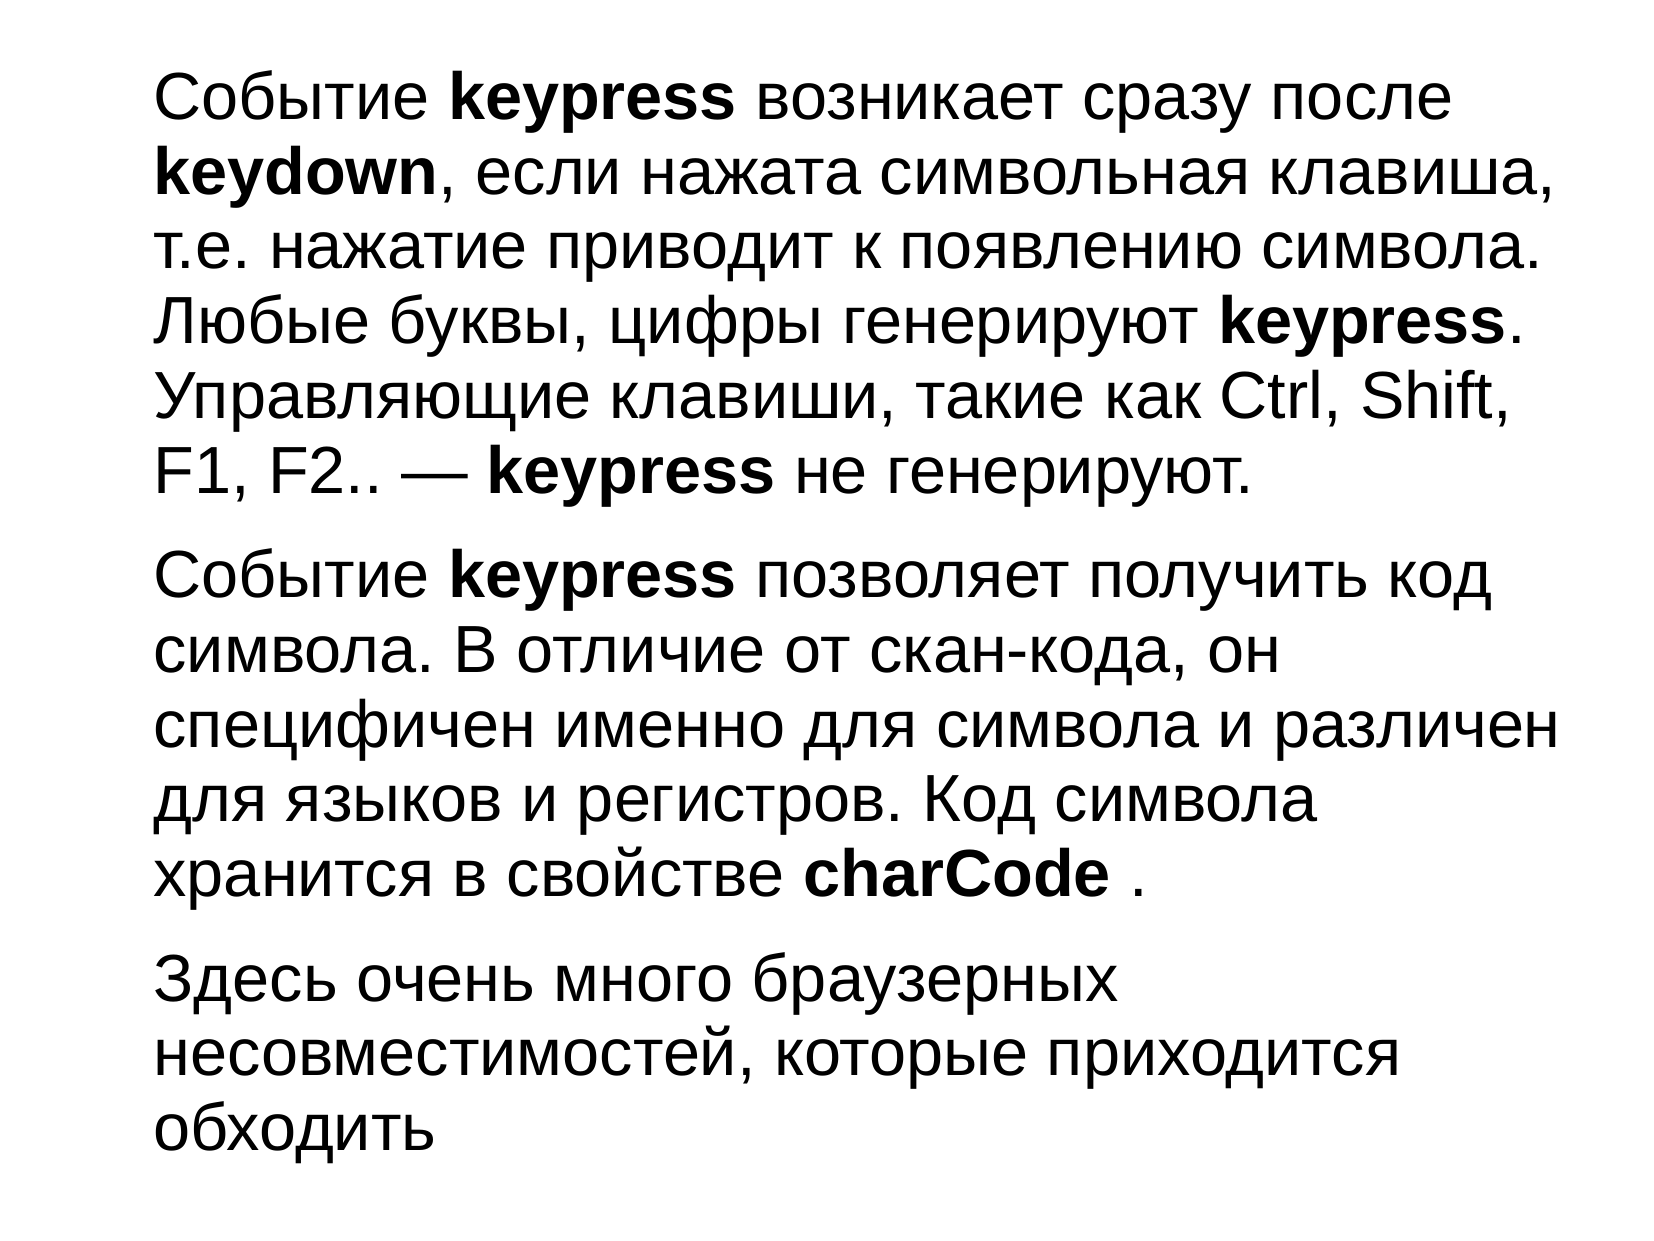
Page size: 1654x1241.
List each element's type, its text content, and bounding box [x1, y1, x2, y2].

list Событие keypress возникает сразу после keydown, если нажата символьная клавиша, т.е. нажатие приводит к появлению символа. Любые буквы, цифры генерируют keypress. Управляющие клавиши, такие как Ctrl, Shift, F1, F2.. — keypress не генерируют. Событие keypress позволяет получить код символа. В отличие от скан-кода, он специфичен именно для символа и различен для языков и регистров. Код символа хранится в свойстве charCode . Здесь очень много браузерных несовместимостей, которые приходится обходить [82, 59, 1571, 1165]
